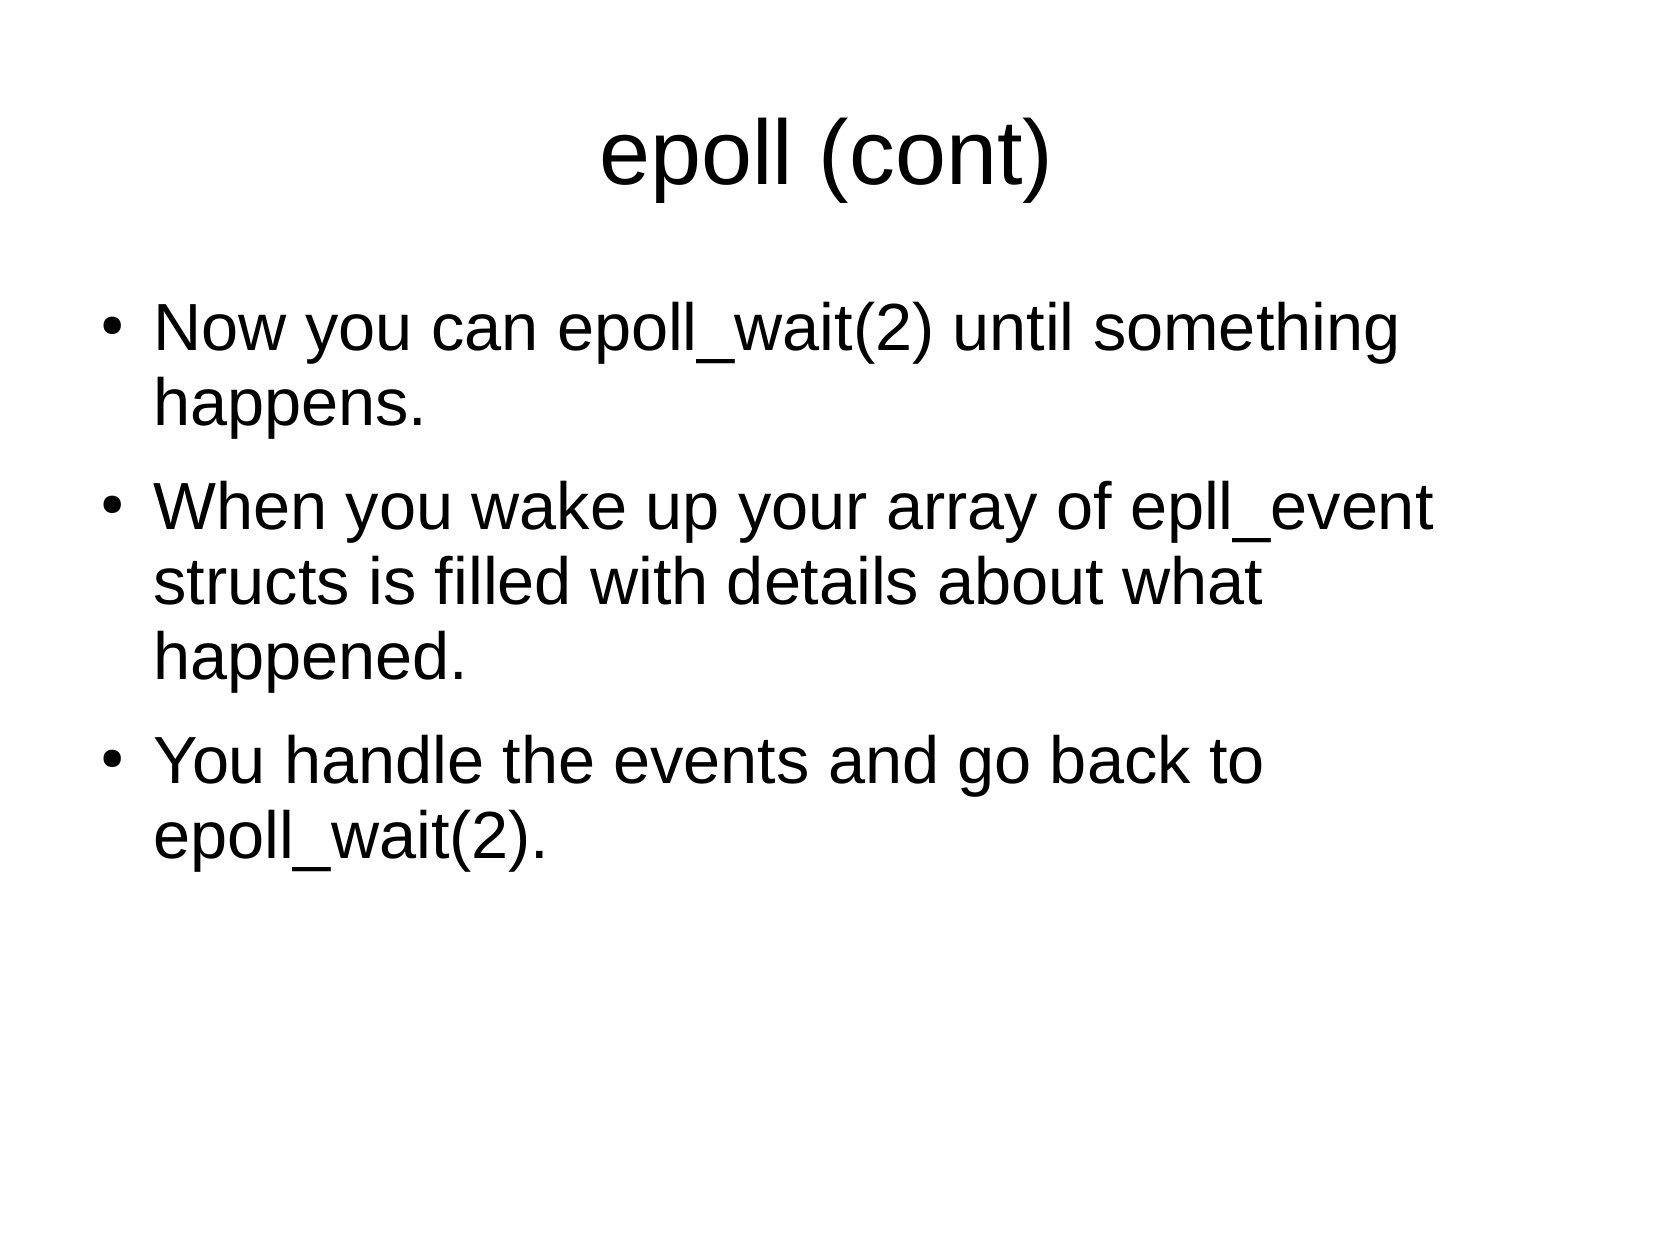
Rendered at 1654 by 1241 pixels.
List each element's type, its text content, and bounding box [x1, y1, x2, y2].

list Now you can epoll_wait(2) until something happens. When you wake up your array of epll_event structs is filled with details about what happened. You handle the events and go back to epoll_wait(2). [82, 290, 1571, 1109]
title epoll (cont) [82, 49, 1571, 257]
